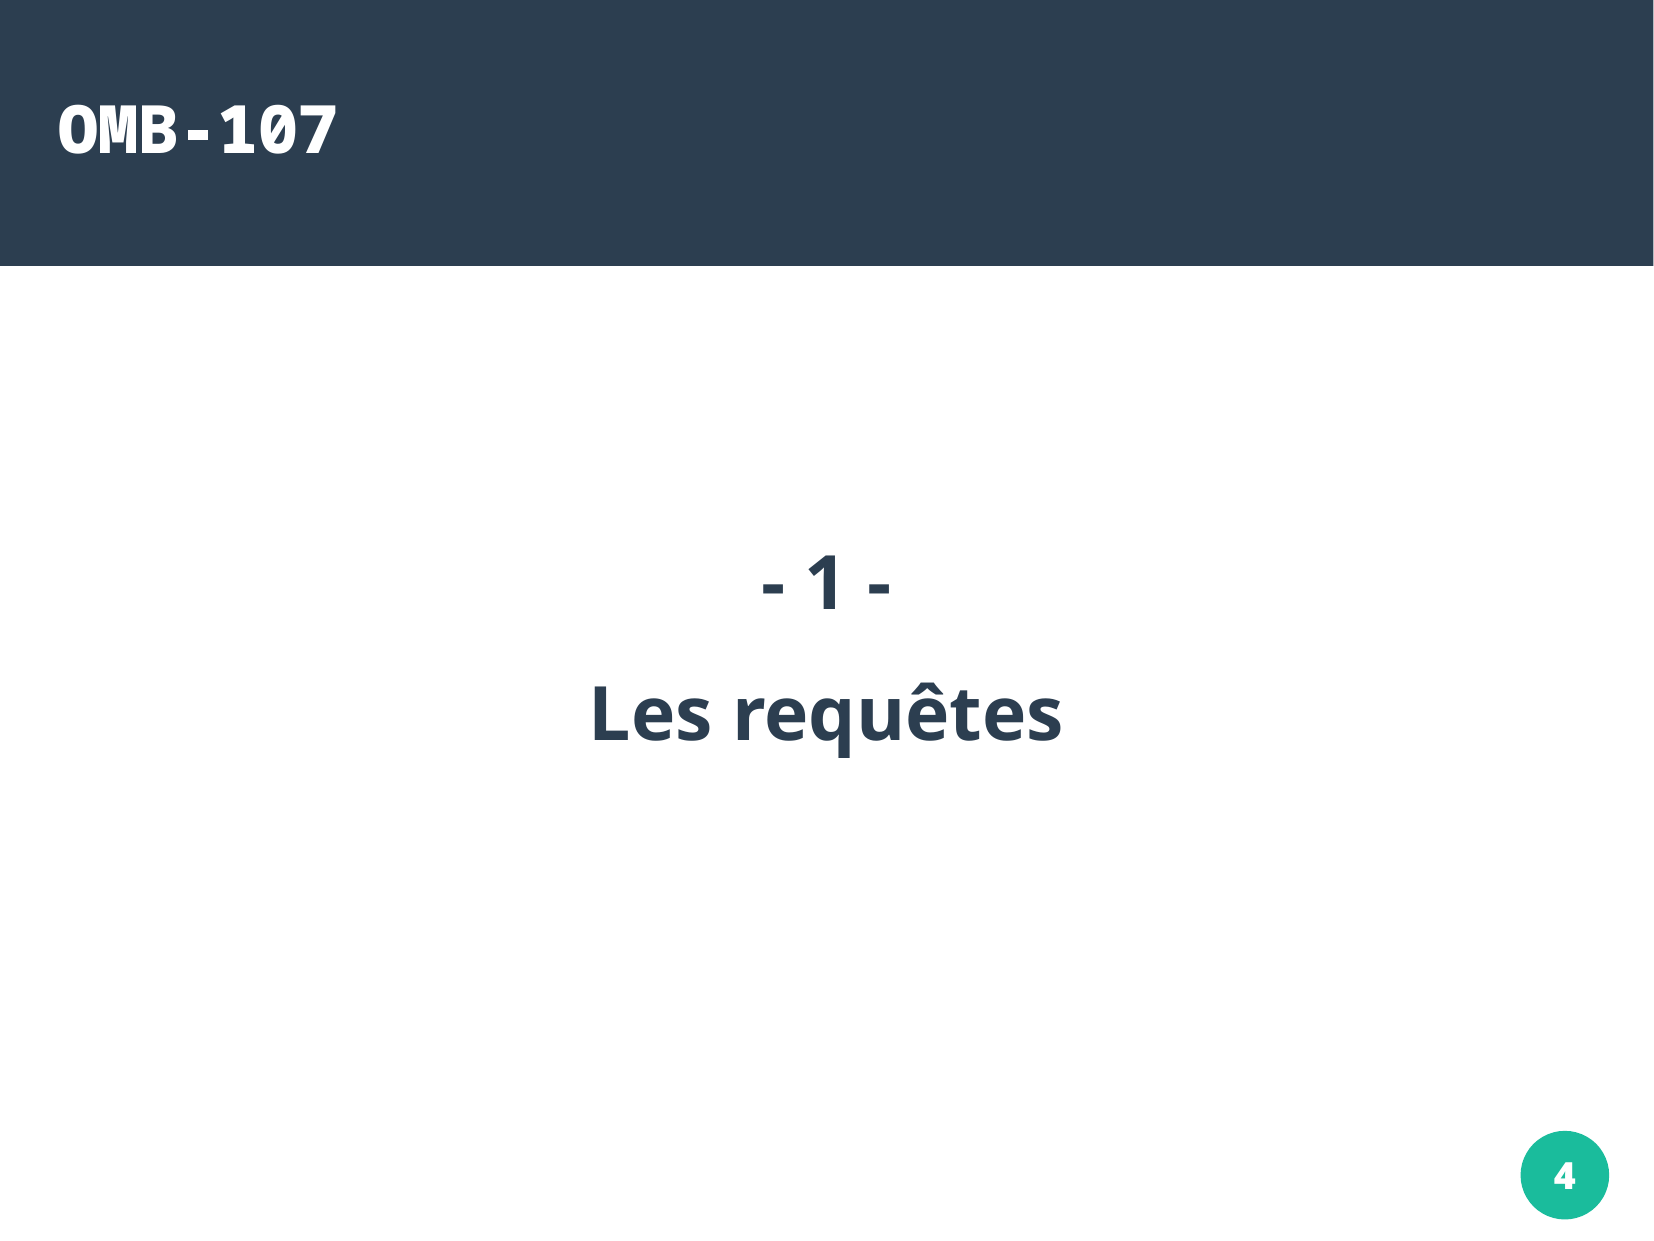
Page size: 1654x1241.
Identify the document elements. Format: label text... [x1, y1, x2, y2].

list - 1 - Les requêtes [0, 265, 1653, 1181]
title OMB-107 [58, 49, 1595, 207]
